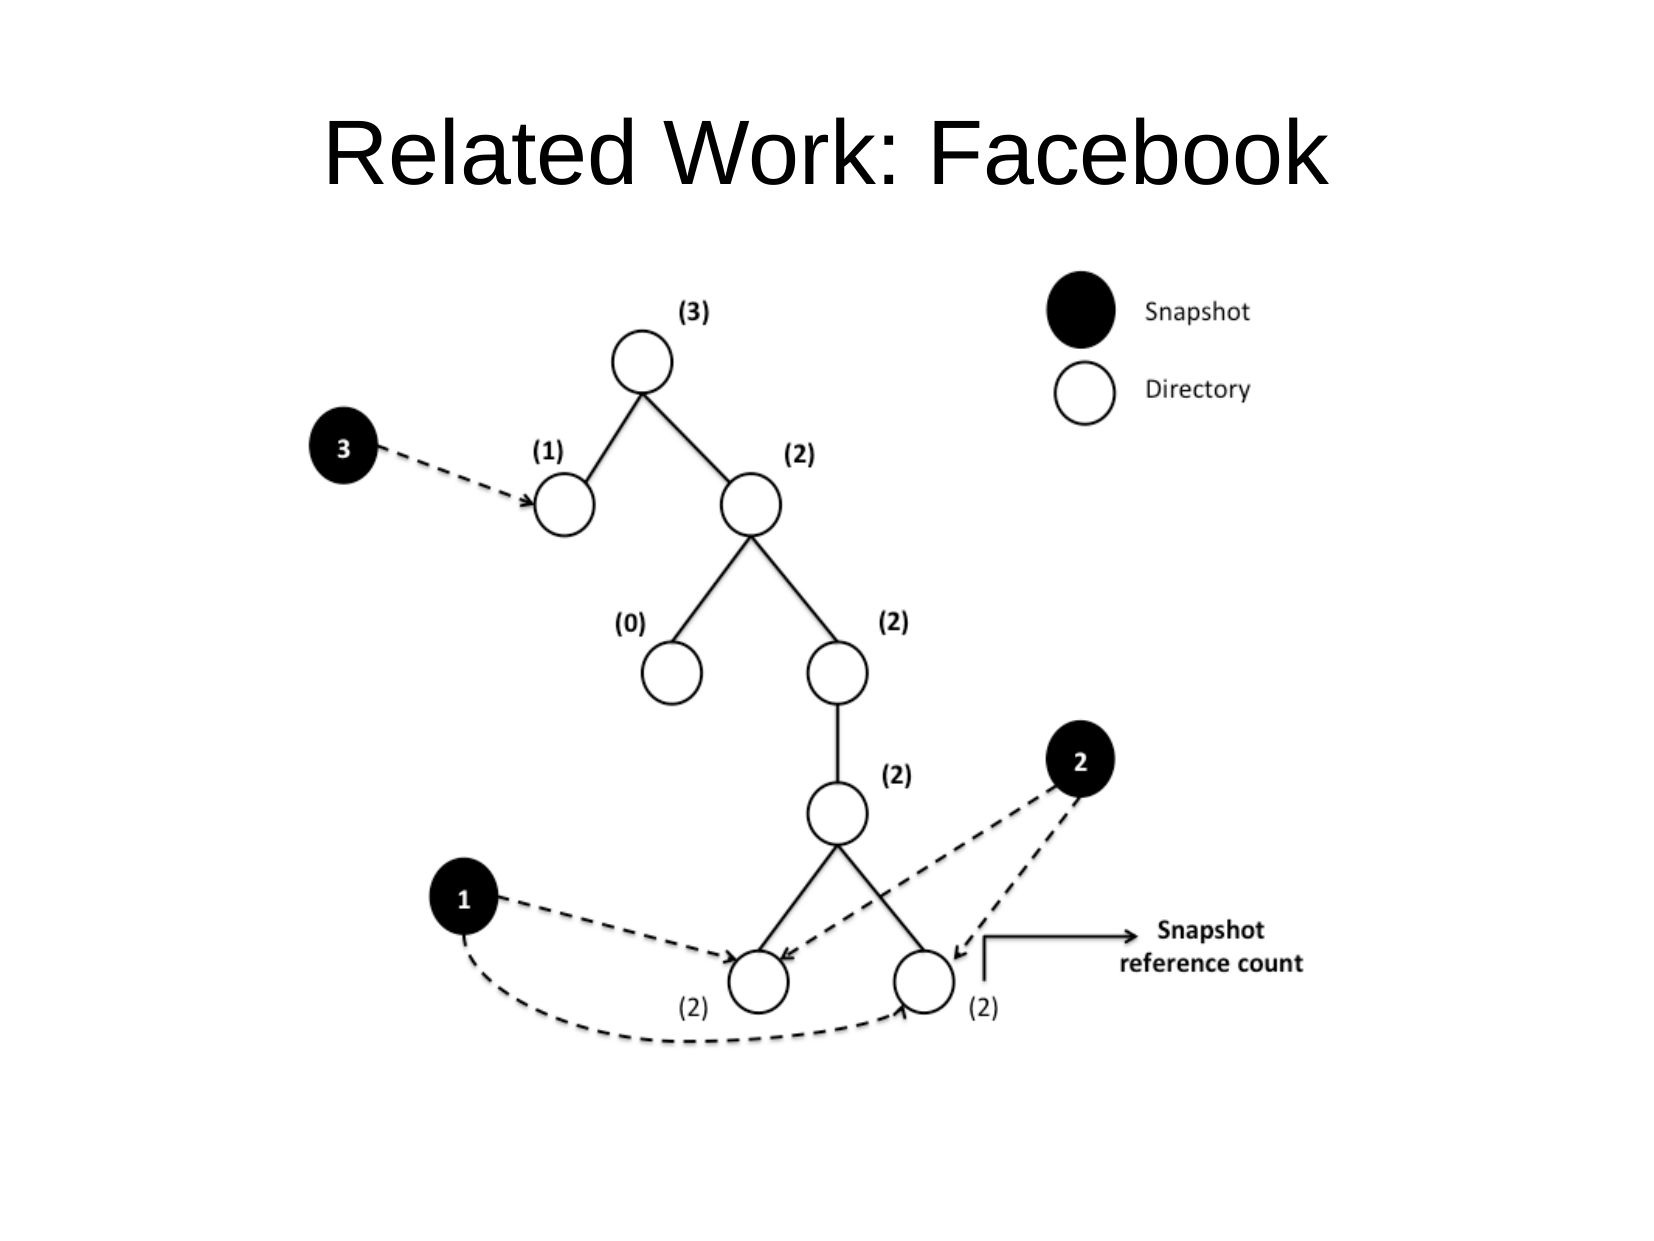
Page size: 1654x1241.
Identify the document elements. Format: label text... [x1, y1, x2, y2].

picture [230, 224, 1347, 1078]
title Related Work: Facebook [82, 68, 1571, 237]
